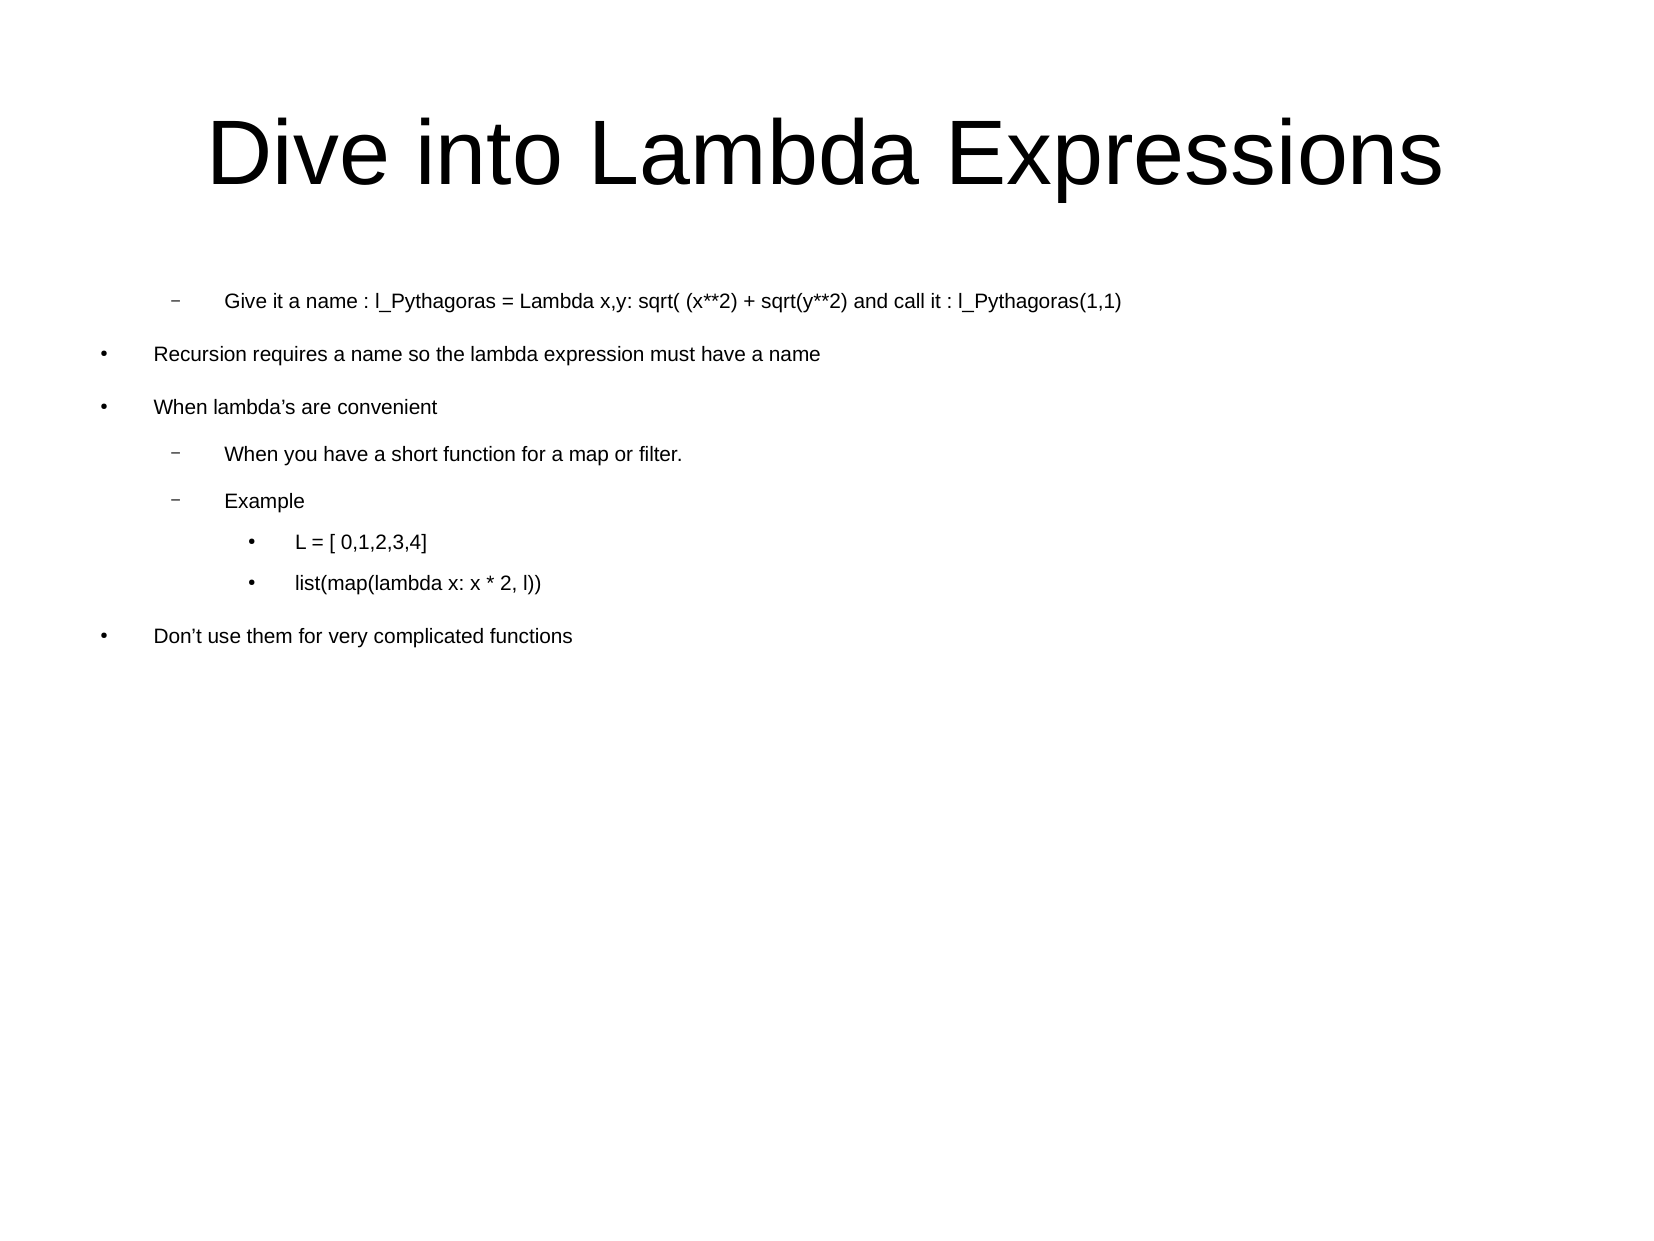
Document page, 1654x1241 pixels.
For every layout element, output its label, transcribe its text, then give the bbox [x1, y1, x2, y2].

list Give it a name : l_Pythagoras = Lambda x,y: sqrt( (x**2) + sqrt(y**2) and call it : l_Pythagoras(1,1) Recursion requires a name so the lambda expression must have a name When lambda’s are convenient When you have a short function for a map or filter. Example L = [ 0,1,2,3,4] list(map(lambda x: x * 2, l)) Don’t use them for very complicated functions [82, 290, 1571, 1217]
title Dive into Lambda Expressions [82, 49, 1571, 257]
